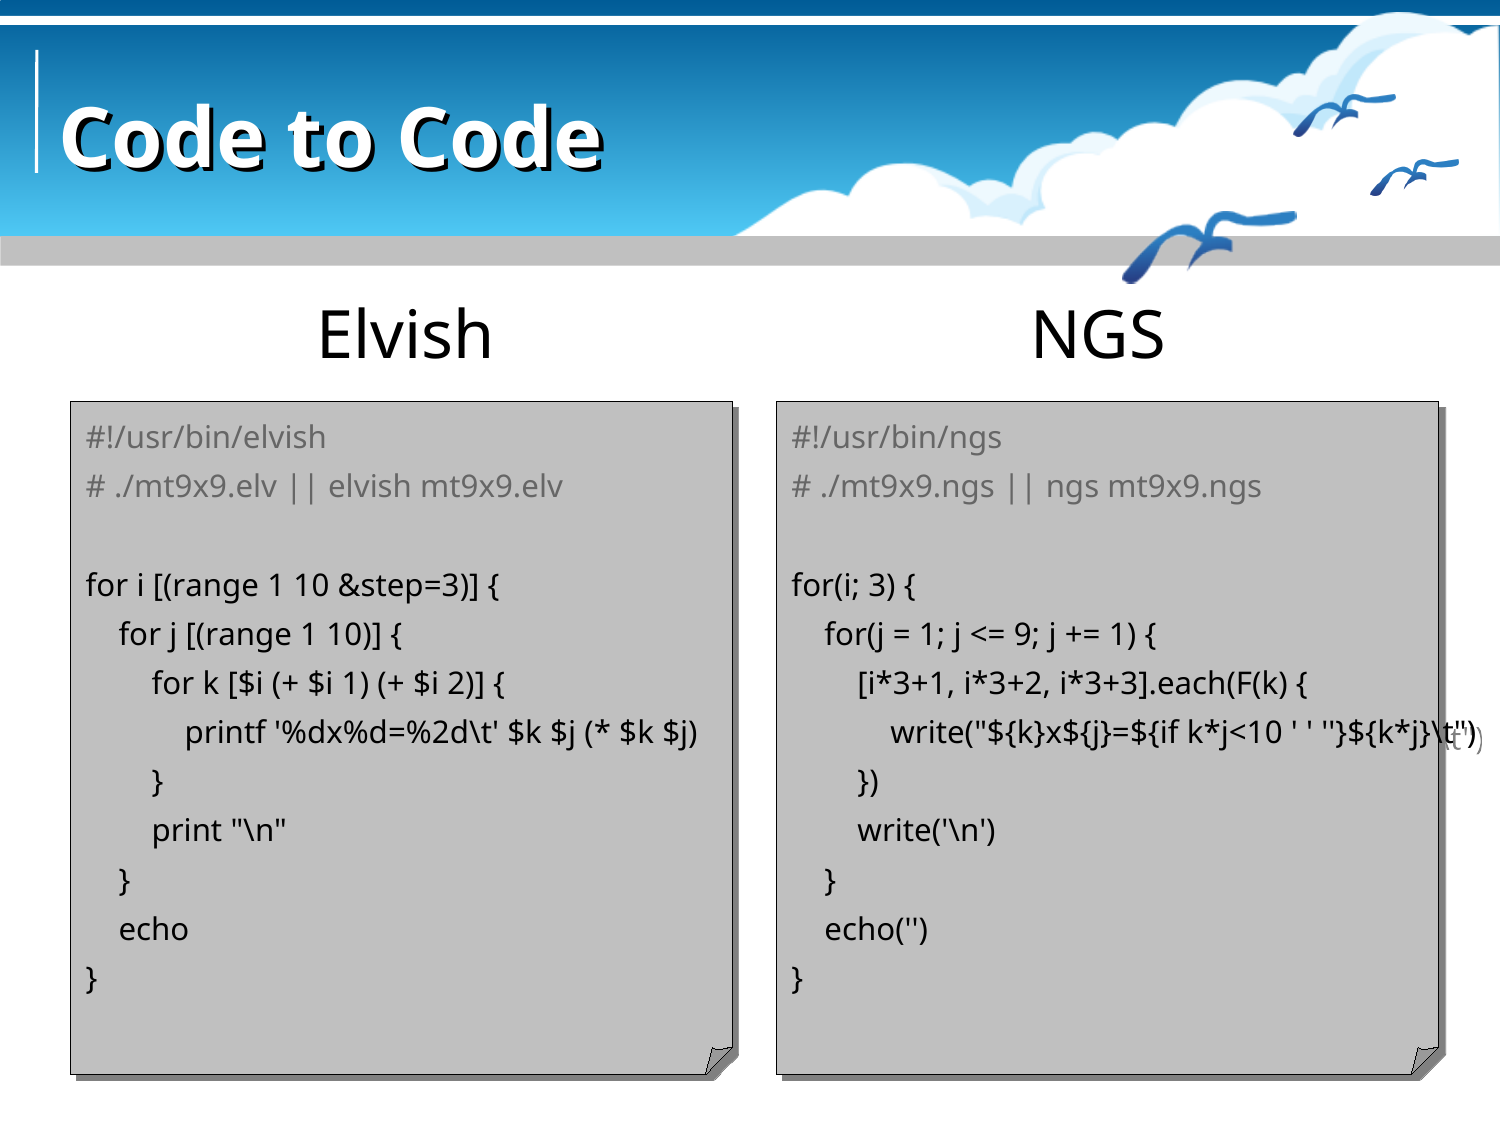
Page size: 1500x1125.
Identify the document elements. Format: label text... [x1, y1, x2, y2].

picture [730, 12, 1500, 284]
text_box #!/usr/bin/elvish # ./mt9x9.elv || elvish mt9x9.elv for i [(range 1 10 &step=3)] { for j [(range 1 10)] { for k [$i (+ $i 1) (+ $i 2)] { printf '%dx%d=%2d\t' $k $j (* $k $j) } print "\n" } echo } [70, 401, 733, 1075]
text_box Elvish [301, 283, 573, 388]
title Code to Code [59, 86, 1465, 186]
text_box NGS [1015, 283, 1217, 388]
text_box #!/usr/bin/ngs # ./mt9x9.ngs || ngs mt9x9.ngs for(i; 3) { for(j = 1; j <= 9; j += 1) { [i*3+1, i*3+2, i*3+3].each(F(k) { write("${k}x${j}=${if k*j<10 ' ' ''}${k*j}\t") }) write('\n') } echo('') } [776, 401, 1439, 1075]
